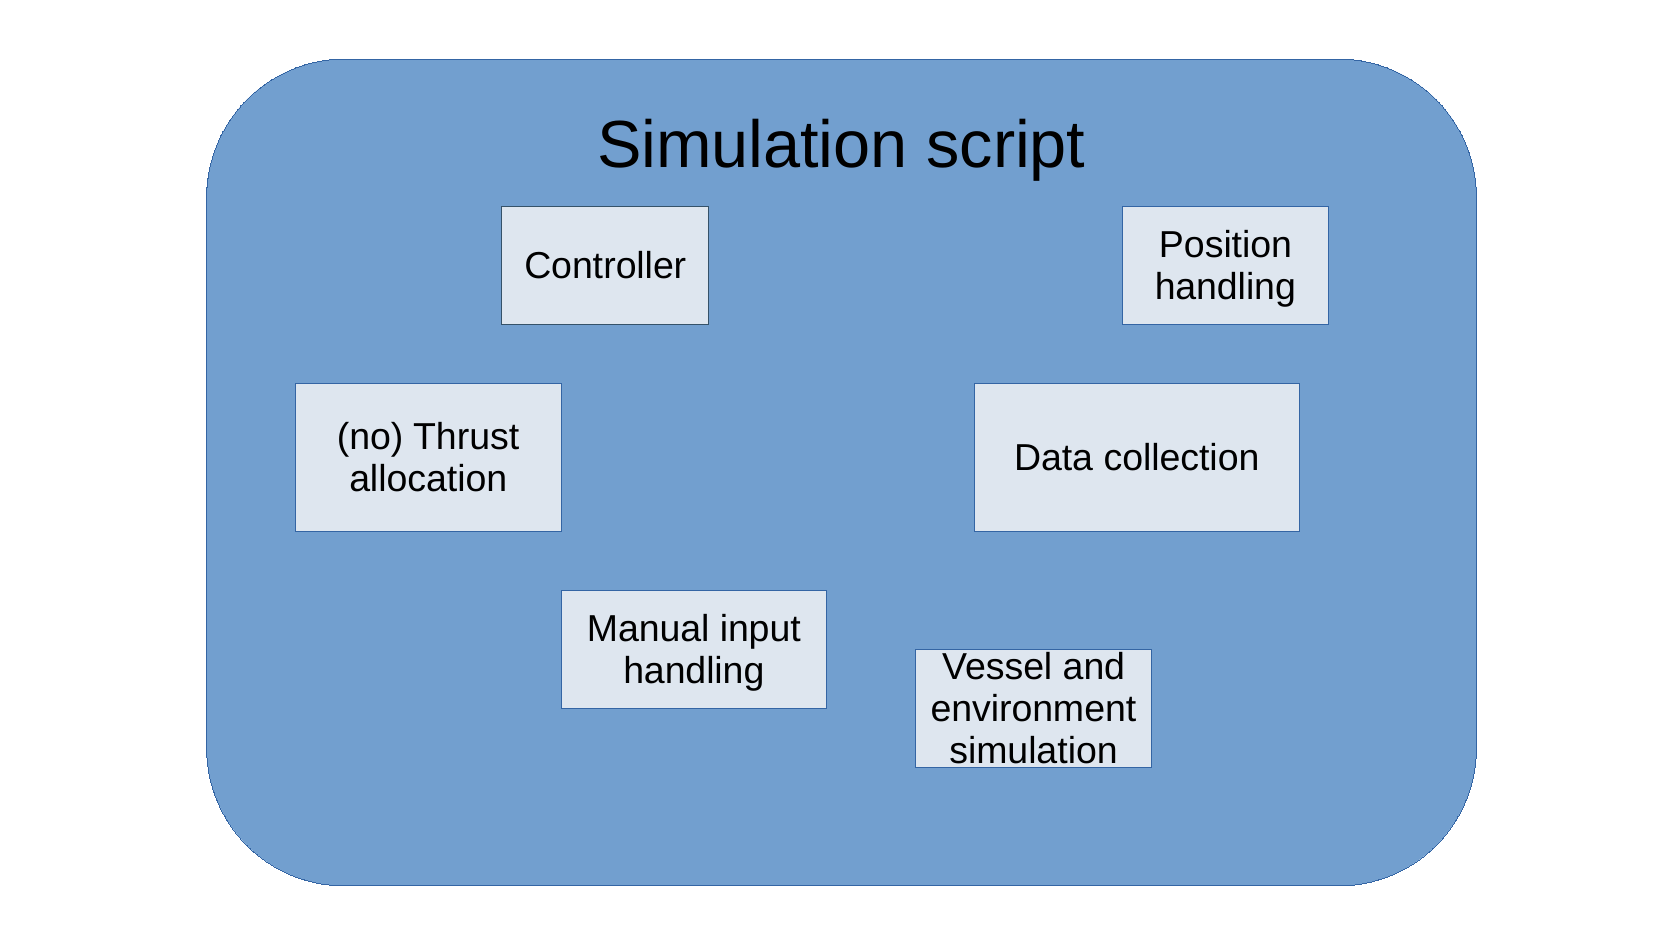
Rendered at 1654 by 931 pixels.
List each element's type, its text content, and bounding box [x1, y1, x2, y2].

text_box Vessel and environment simulation [915, 649, 1152, 768]
text_box Data collection [974, 383, 1300, 532]
text_box (no) Thrust allocation [295, 383, 562, 532]
text_box Simulation script [206, 59, 1477, 886]
text_box Position handling [1122, 206, 1329, 325]
text_box Manual input handling [561, 590, 827, 709]
text_box Controller [501, 206, 709, 325]
